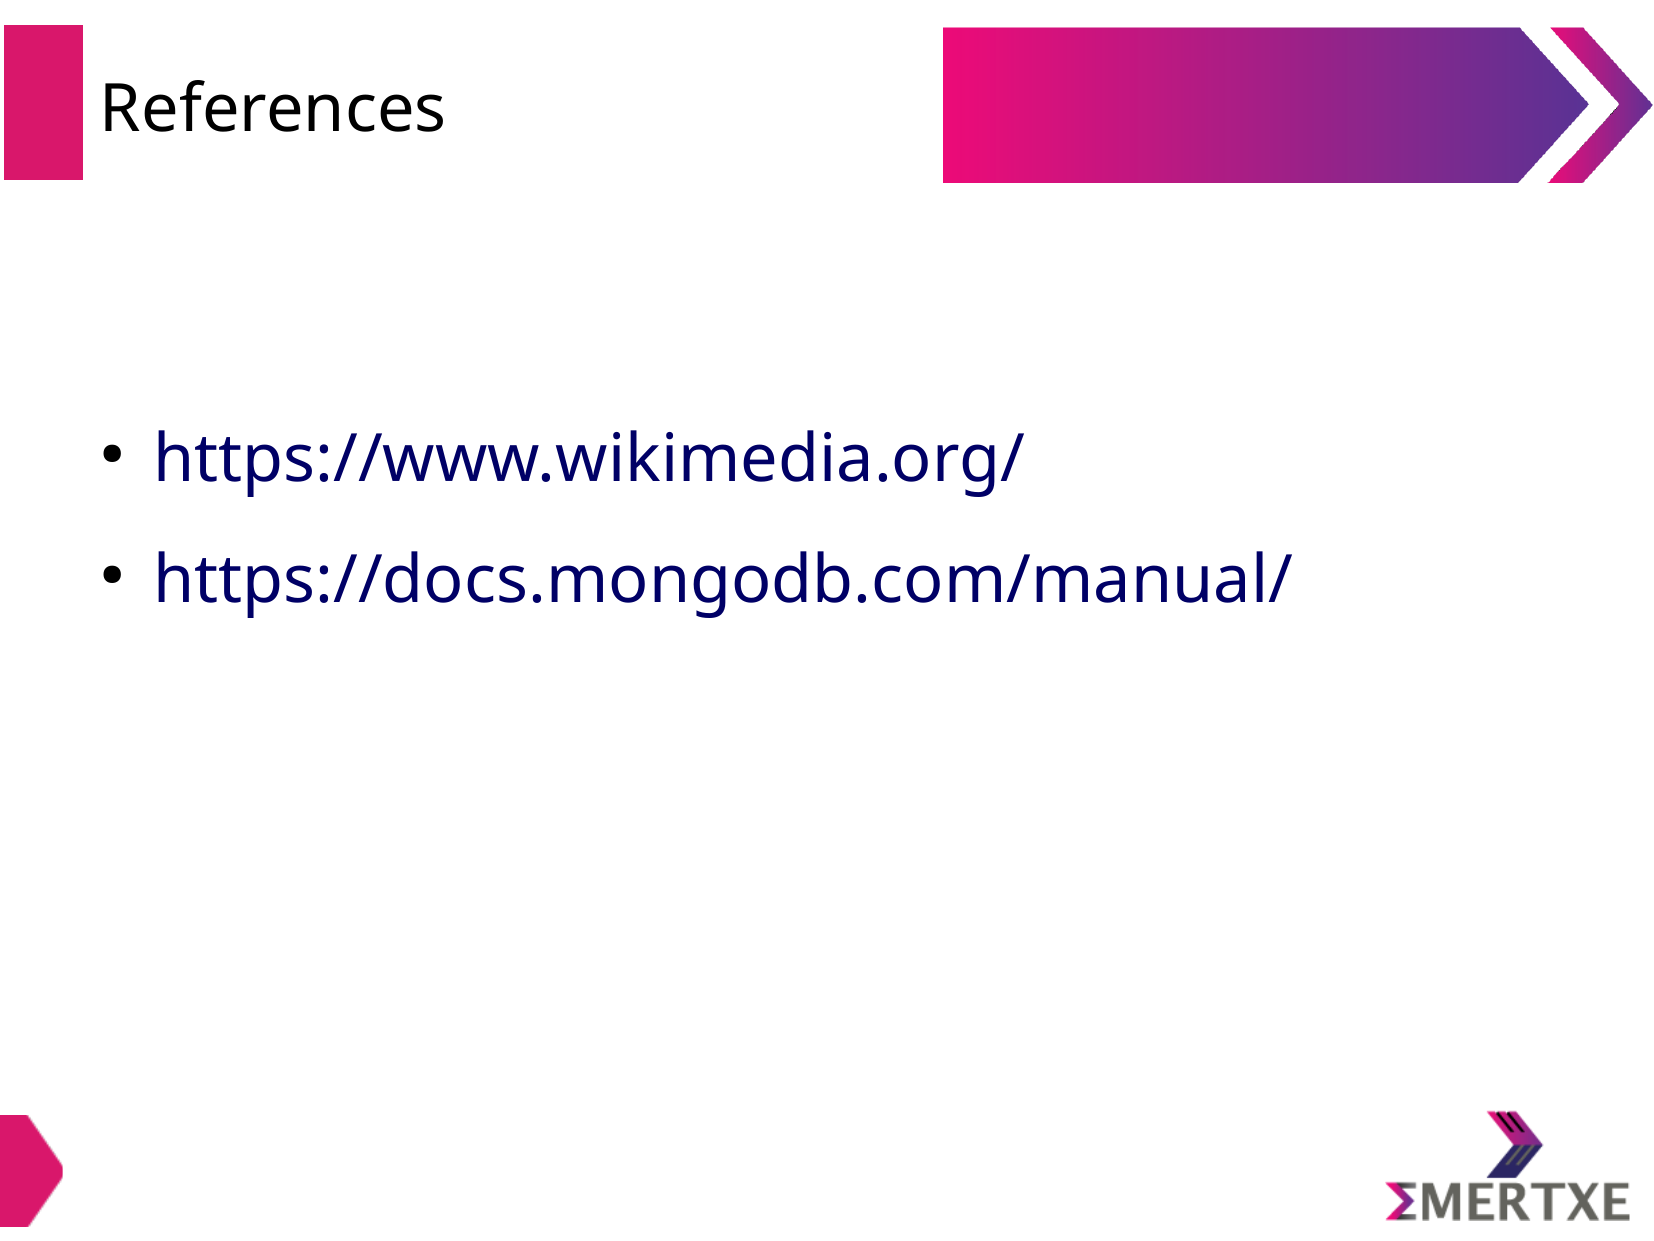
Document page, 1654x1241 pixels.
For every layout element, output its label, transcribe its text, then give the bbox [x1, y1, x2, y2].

picture [1385, 1107, 1631, 1221]
title References [82, 2, 1571, 210]
picture [1571, 27, 1653, 183]
list https://www.wikimedia.org/ https://docs.mongodb.com/manual/ [82, 290, 1571, 1010]
